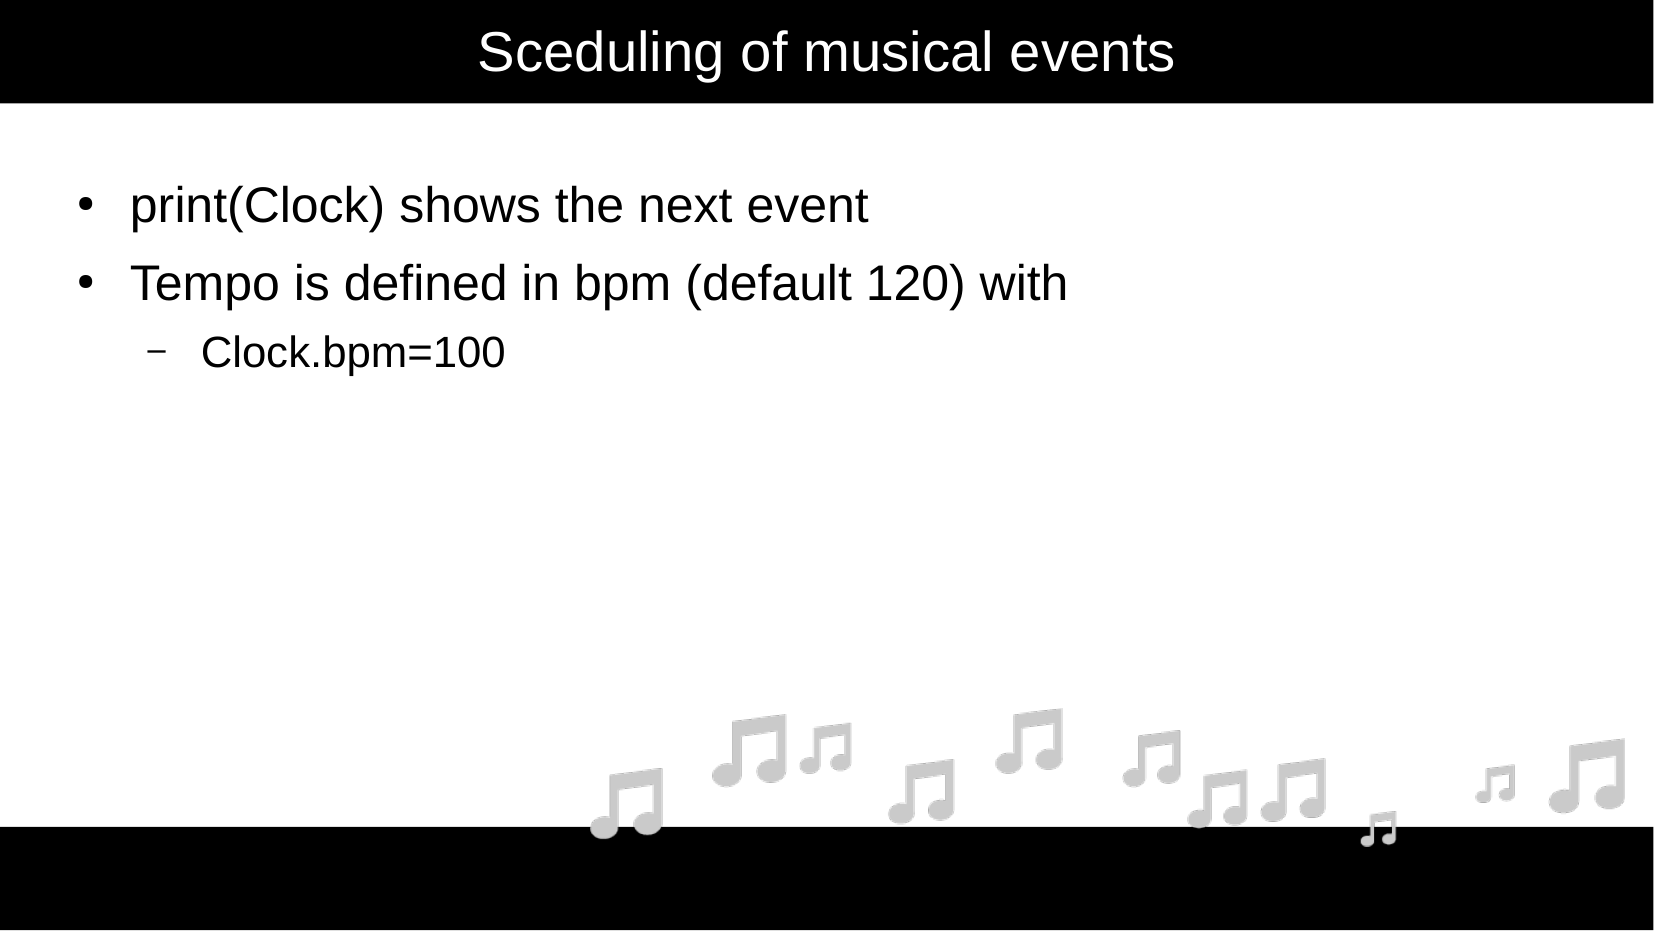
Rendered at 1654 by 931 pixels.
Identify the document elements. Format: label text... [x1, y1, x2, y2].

list print(Clock) shows the next event Tempo is defined in bpm (default 120) with Clock.bpm=100 [59, 177, 1595, 768]
title Sceduling of musical events [59, 6, 1595, 98]
